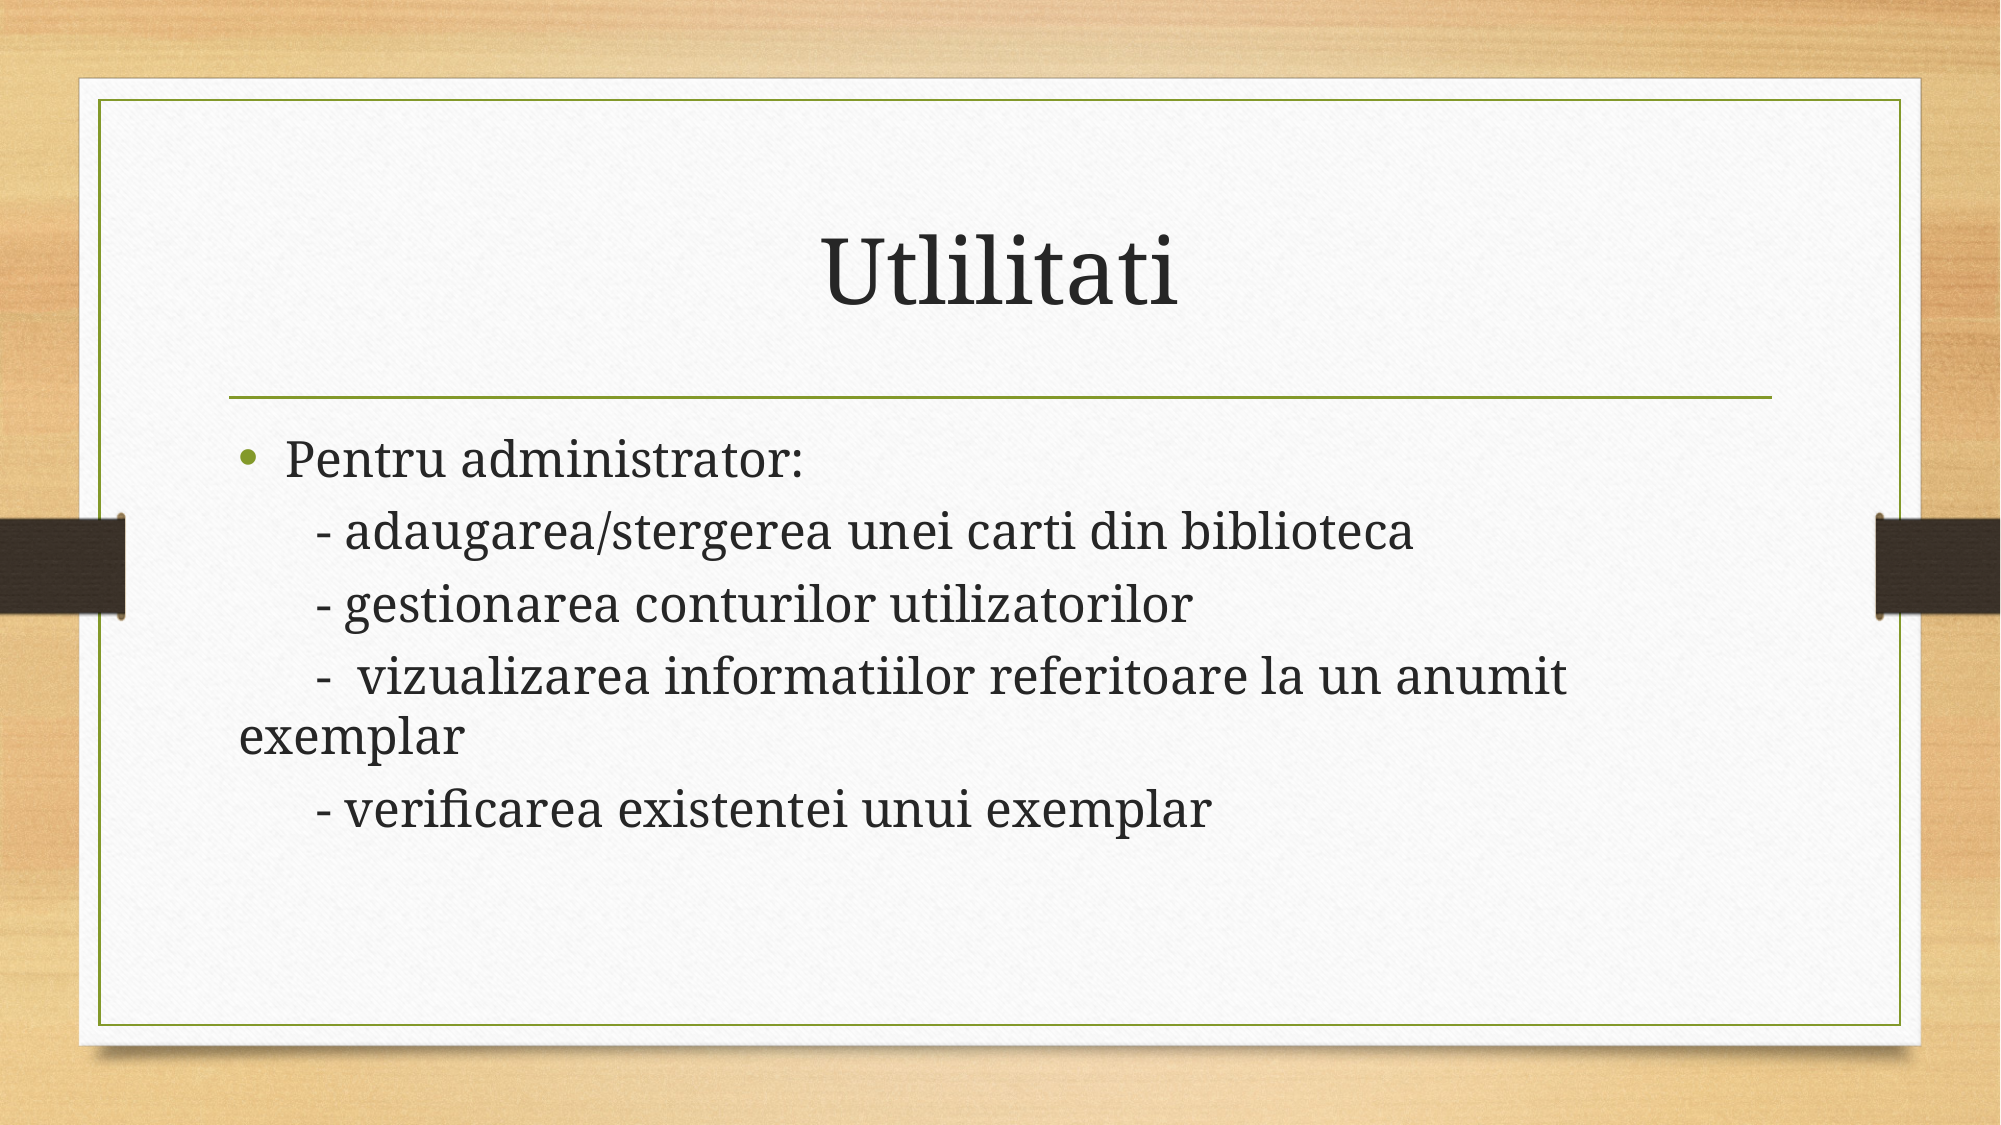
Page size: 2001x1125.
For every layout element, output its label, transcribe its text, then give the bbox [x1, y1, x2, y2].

list Pentru administrator: - adaugarea/stergerea unei carti din biblioteca - gestionarea conturilor utilizatorilor - vizualizarea informatiilor referitoare la un anumit exemplar - verificarea existentei unui exemplar [223, 419, 1788, 918]
title Utlilitati [212, 161, 1788, 376]
